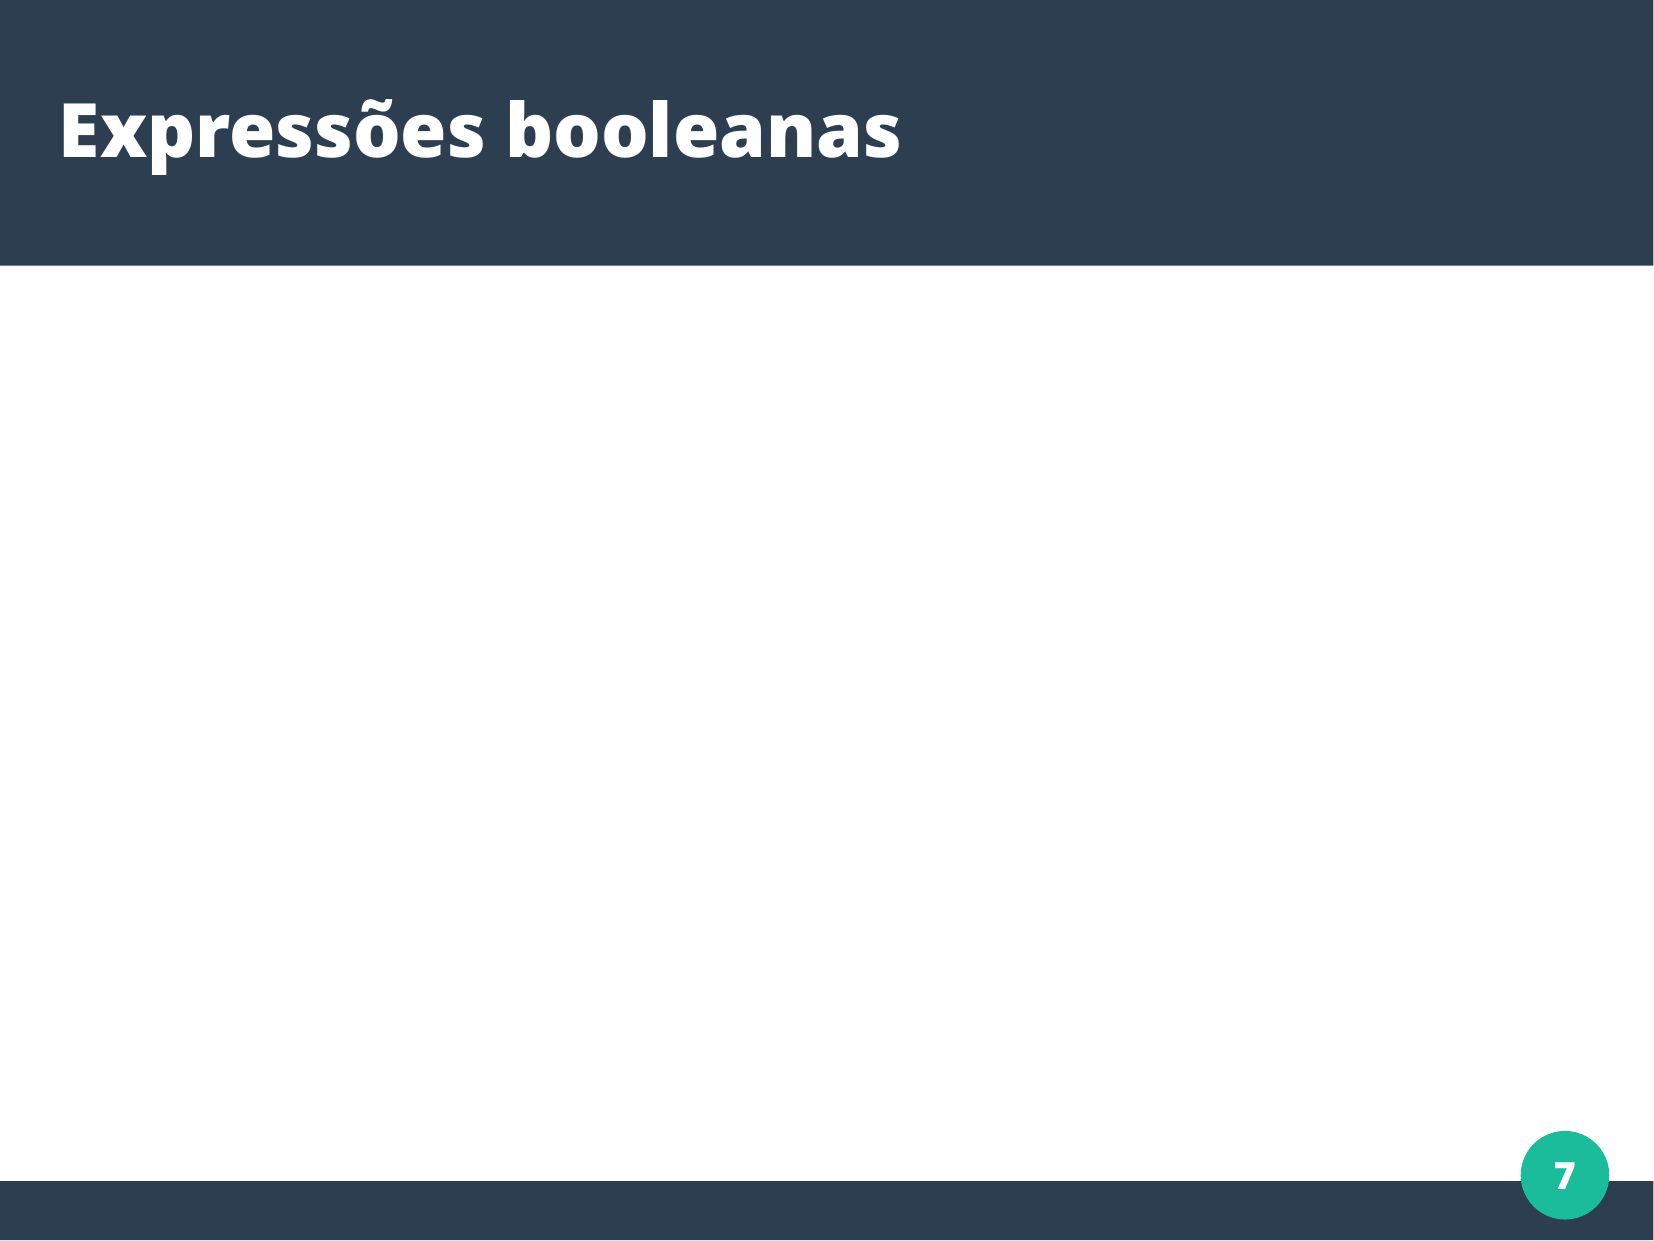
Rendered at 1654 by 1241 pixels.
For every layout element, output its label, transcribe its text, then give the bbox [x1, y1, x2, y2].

title Expressões booleanas [59, 49, 1595, 207]
